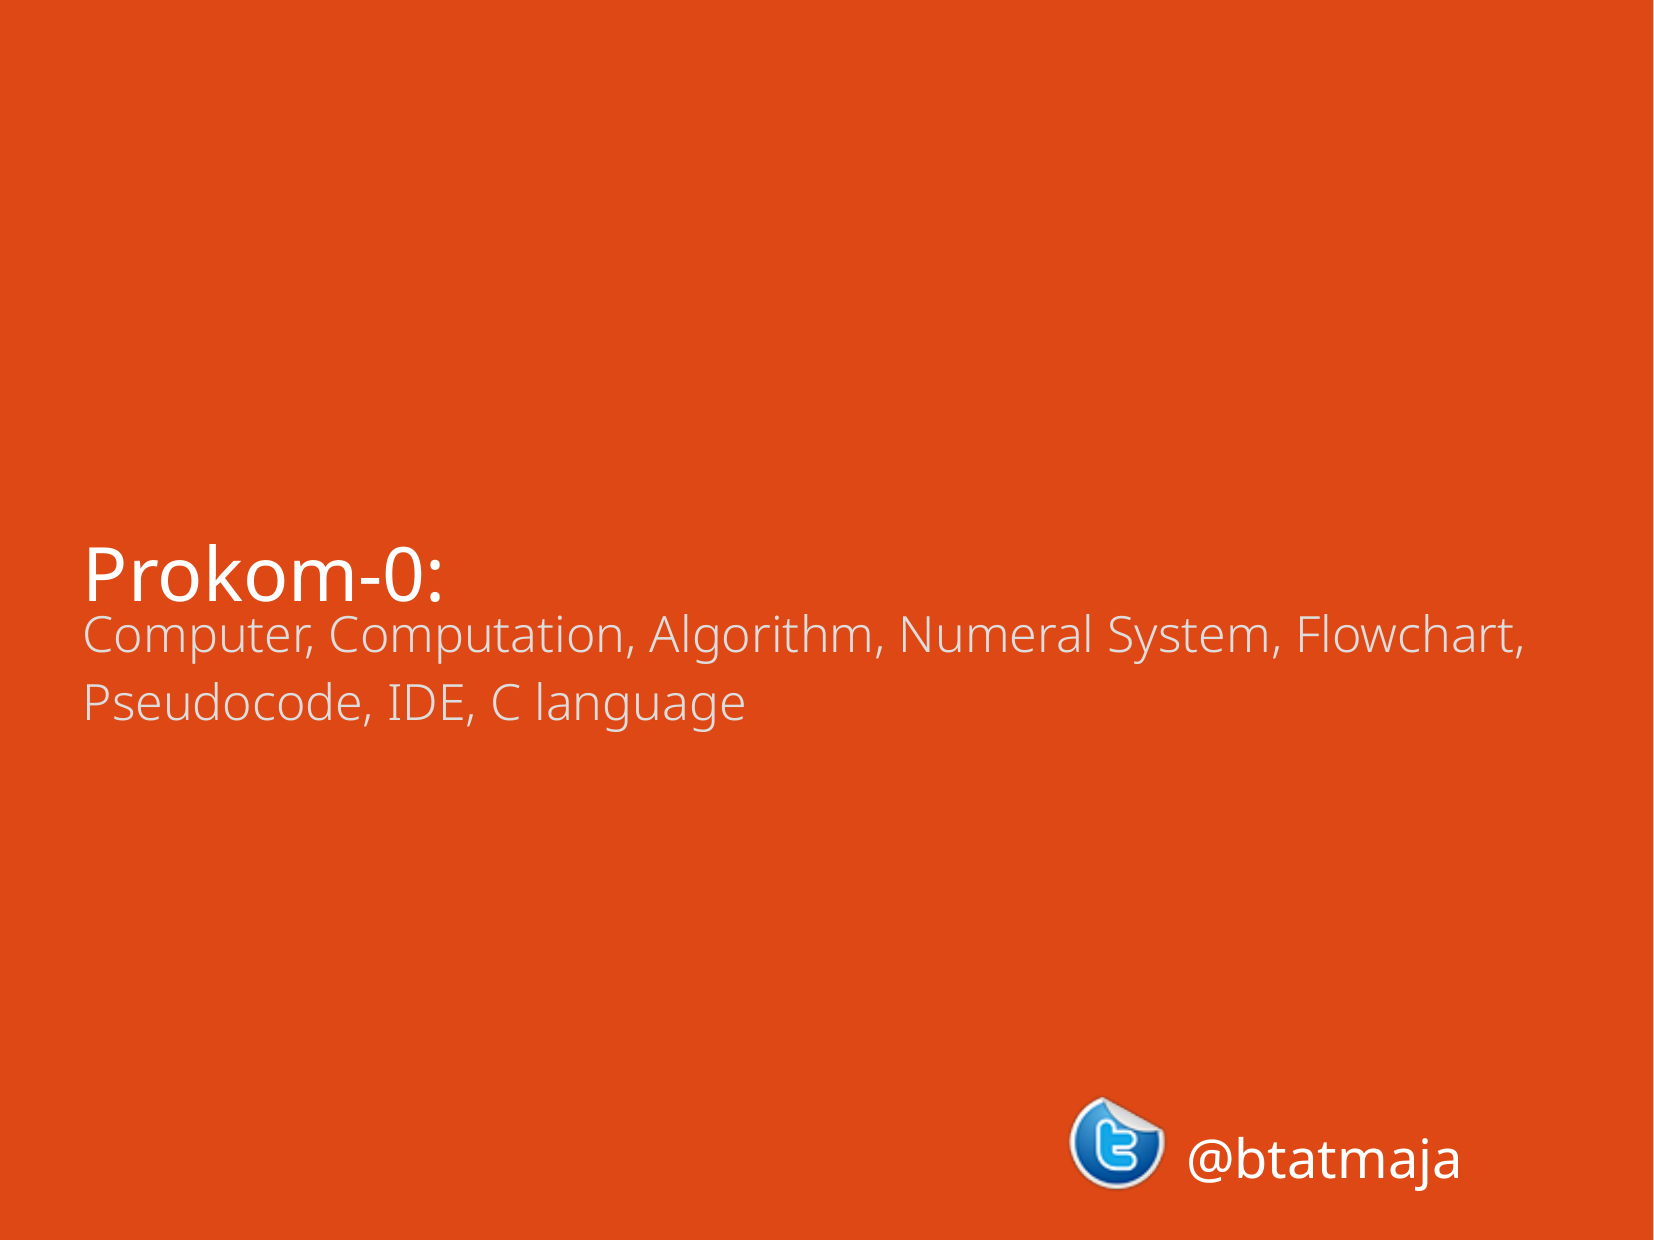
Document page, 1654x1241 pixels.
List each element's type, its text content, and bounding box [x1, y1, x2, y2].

text_box @btatmaja [1171, 1112, 1485, 1190]
picture [1067, 1093, 1168, 1194]
title Prokom-0: [82, 519, 1571, 611]
subtitle Computer, Computation, Algorithm, Numeral System, Flowchart, Pseudocode, IDE, C language [82, 611, 1571, 724]
